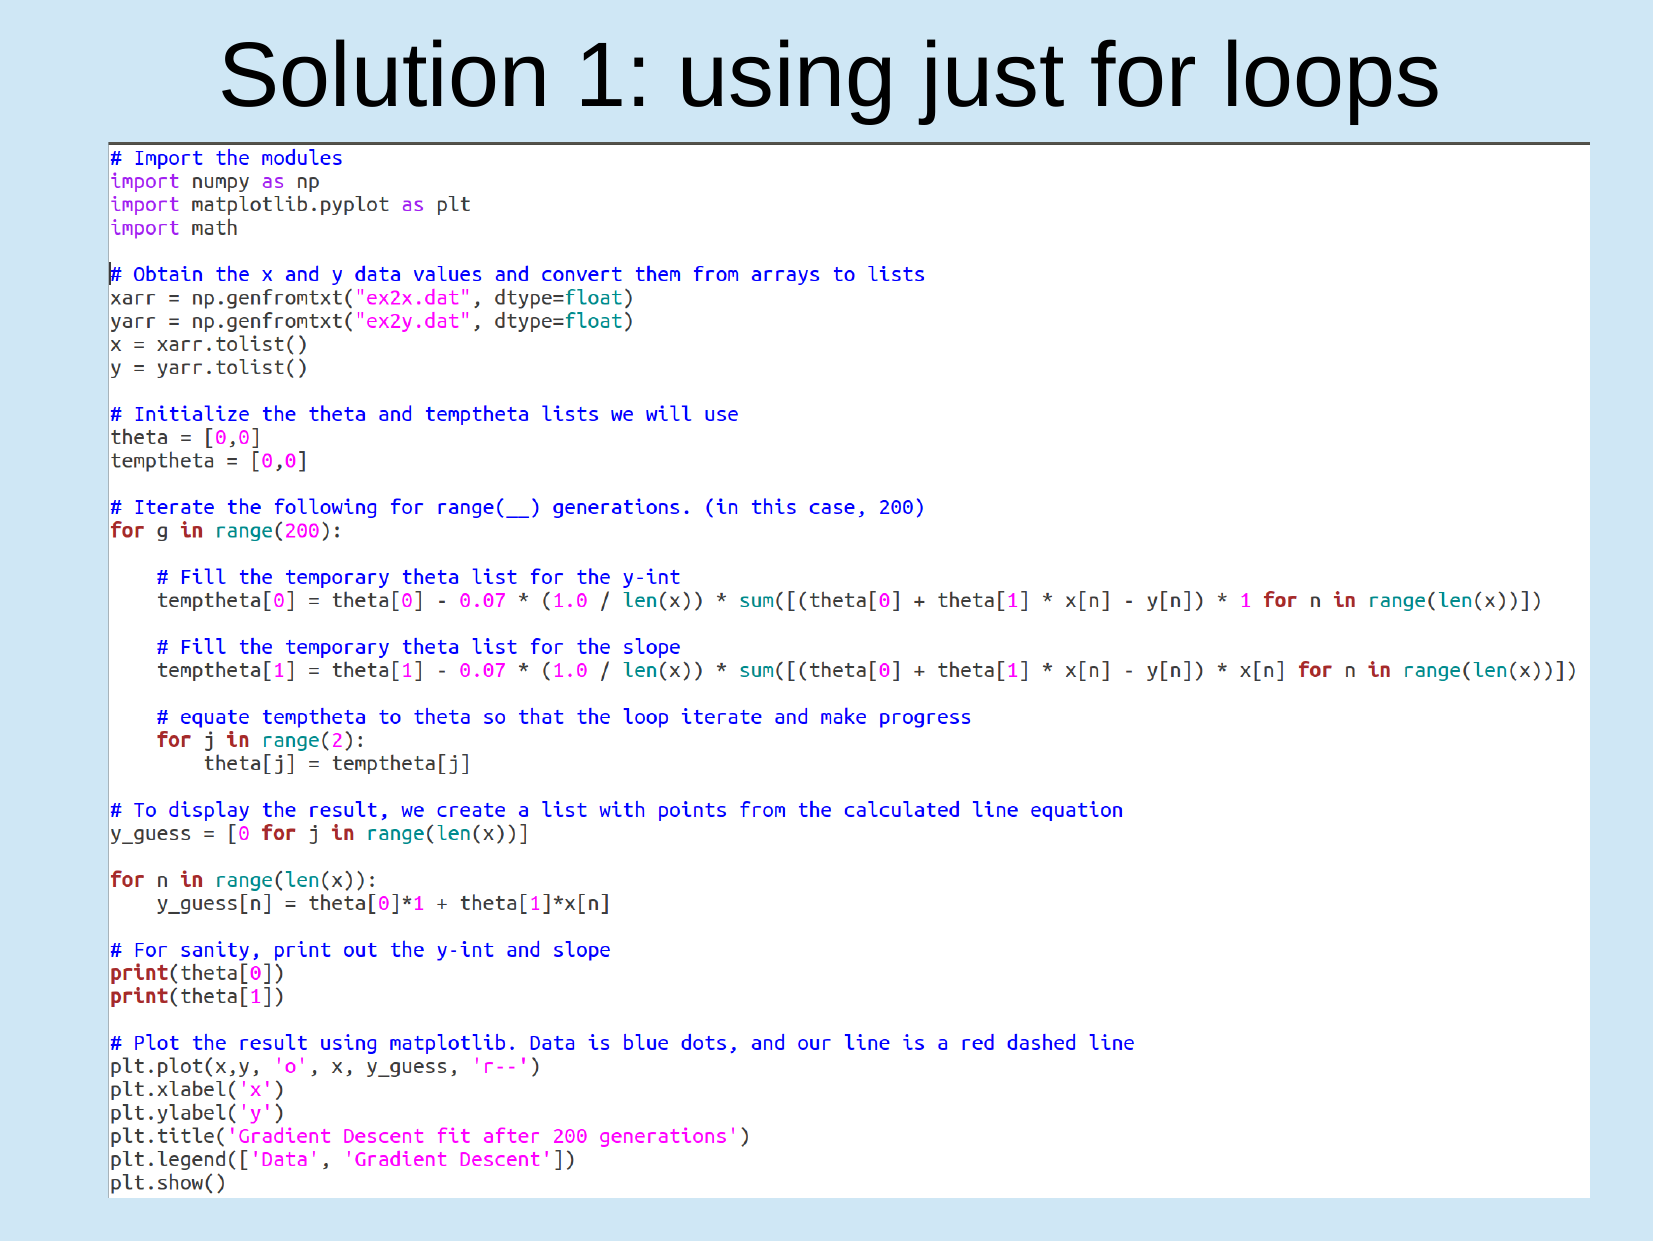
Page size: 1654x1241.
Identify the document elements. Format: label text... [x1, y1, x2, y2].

title Solution 1: using just for loops [87, 0, 1576, 151]
picture [105, 138, 1591, 1201]
